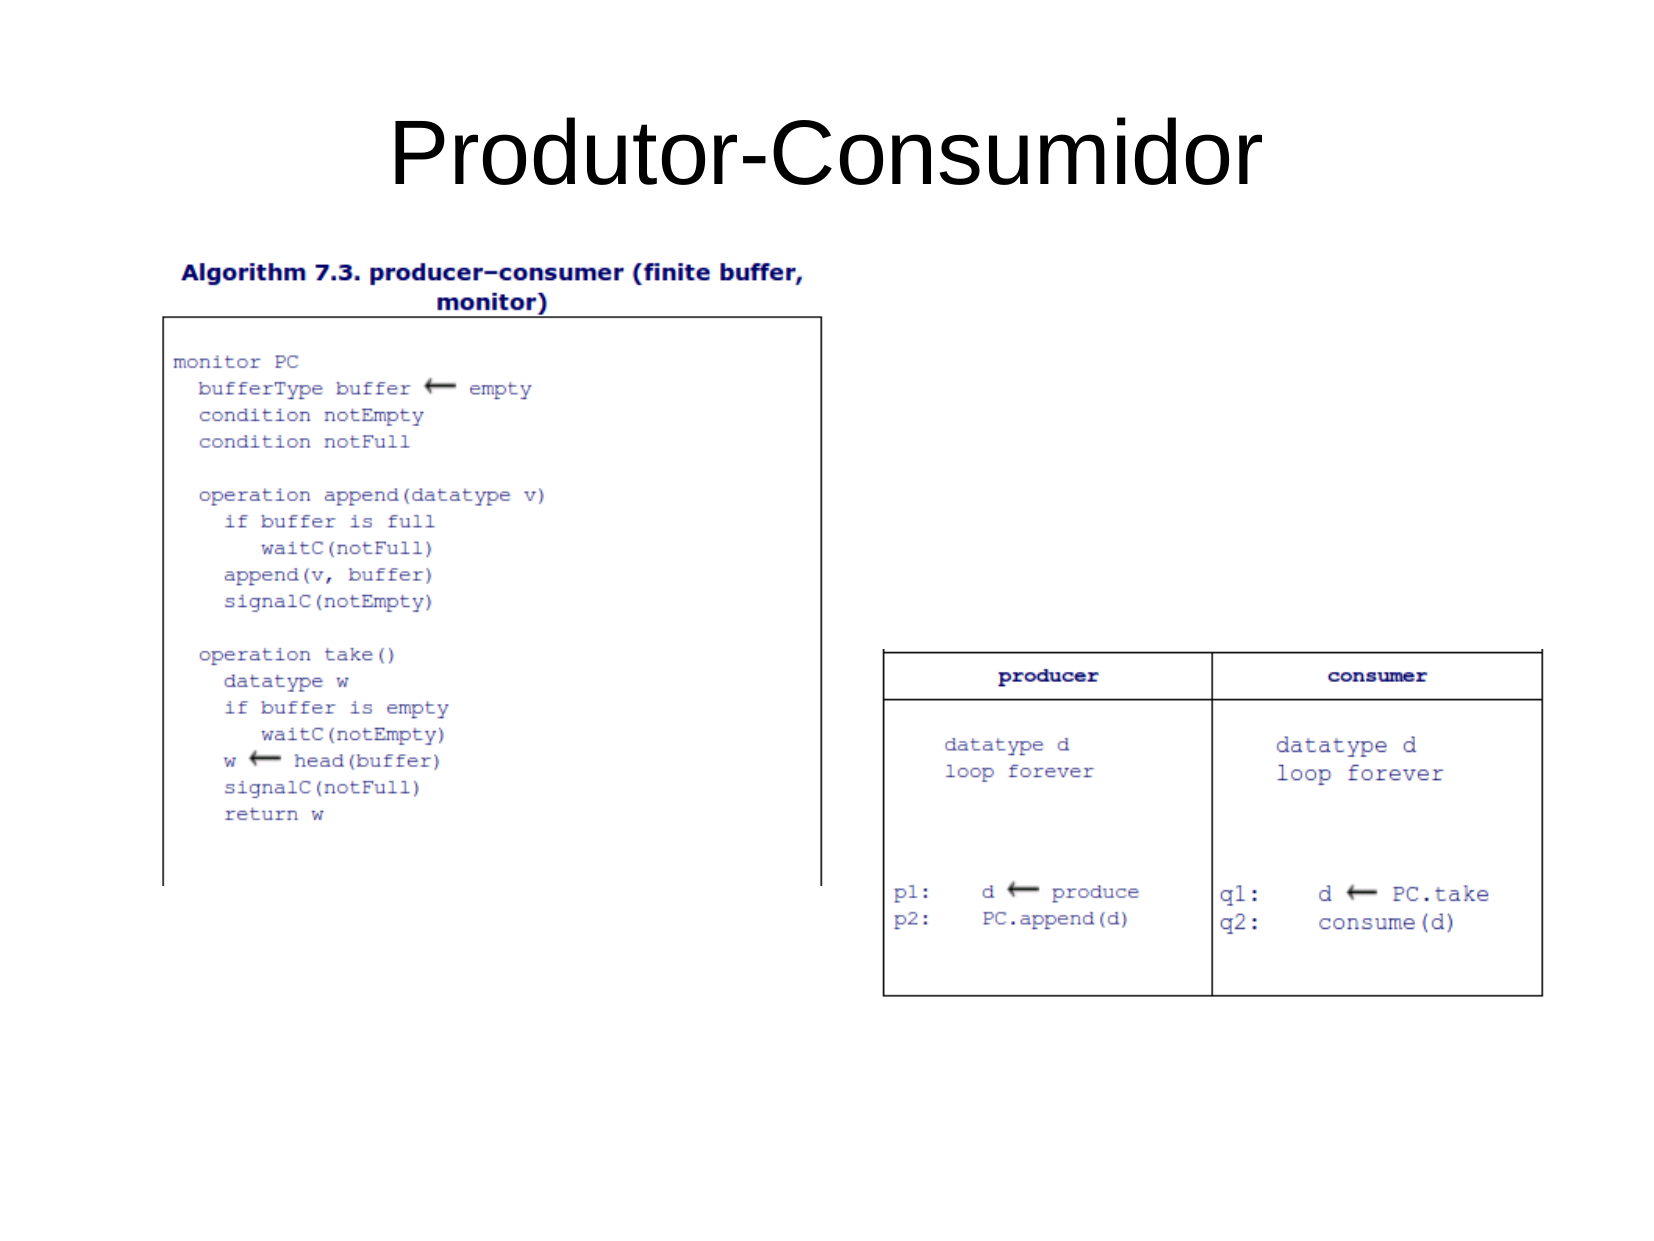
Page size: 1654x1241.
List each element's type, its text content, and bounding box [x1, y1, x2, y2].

title Produtor-Consumidor [82, 49, 1571, 257]
picture [147, 254, 827, 886]
picture [880, 649, 1548, 1011]
